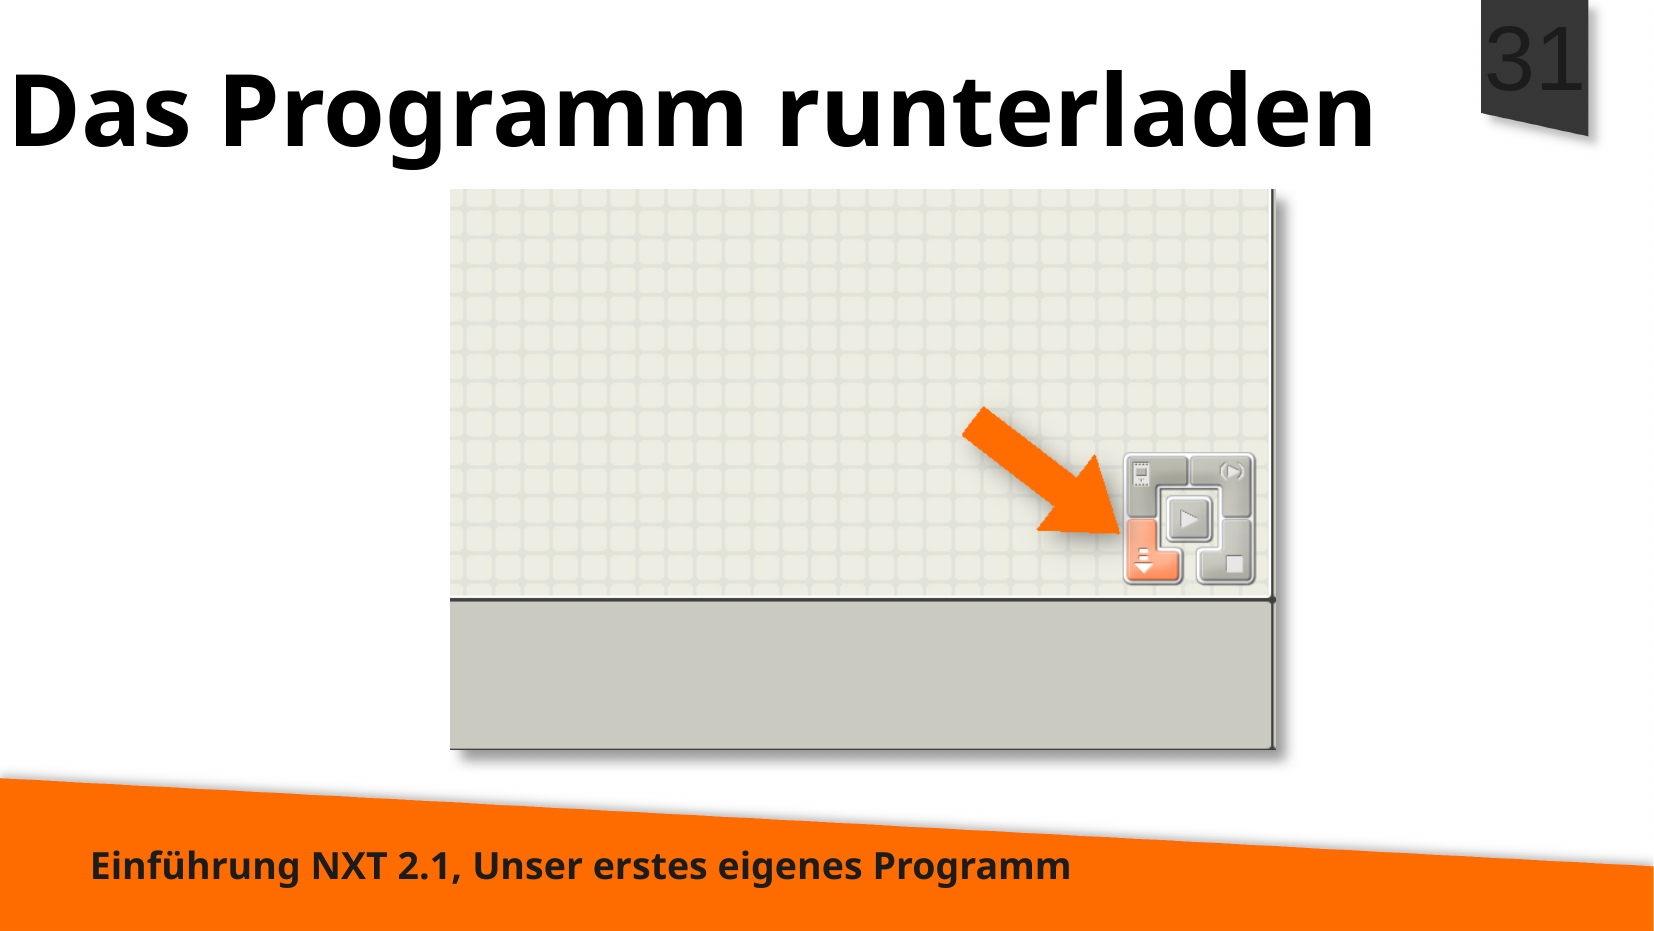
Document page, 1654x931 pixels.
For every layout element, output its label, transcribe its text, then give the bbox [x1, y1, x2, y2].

text_box 31 [1462, 0, 1609, 151]
text_box Einführung NXT 2.1, Unser erstes eigenes Programm [75, 832, 1201, 901]
picture [0, 0, 1654, 931]
title Das Programm runterladen [0, 0, 1538, 267]
